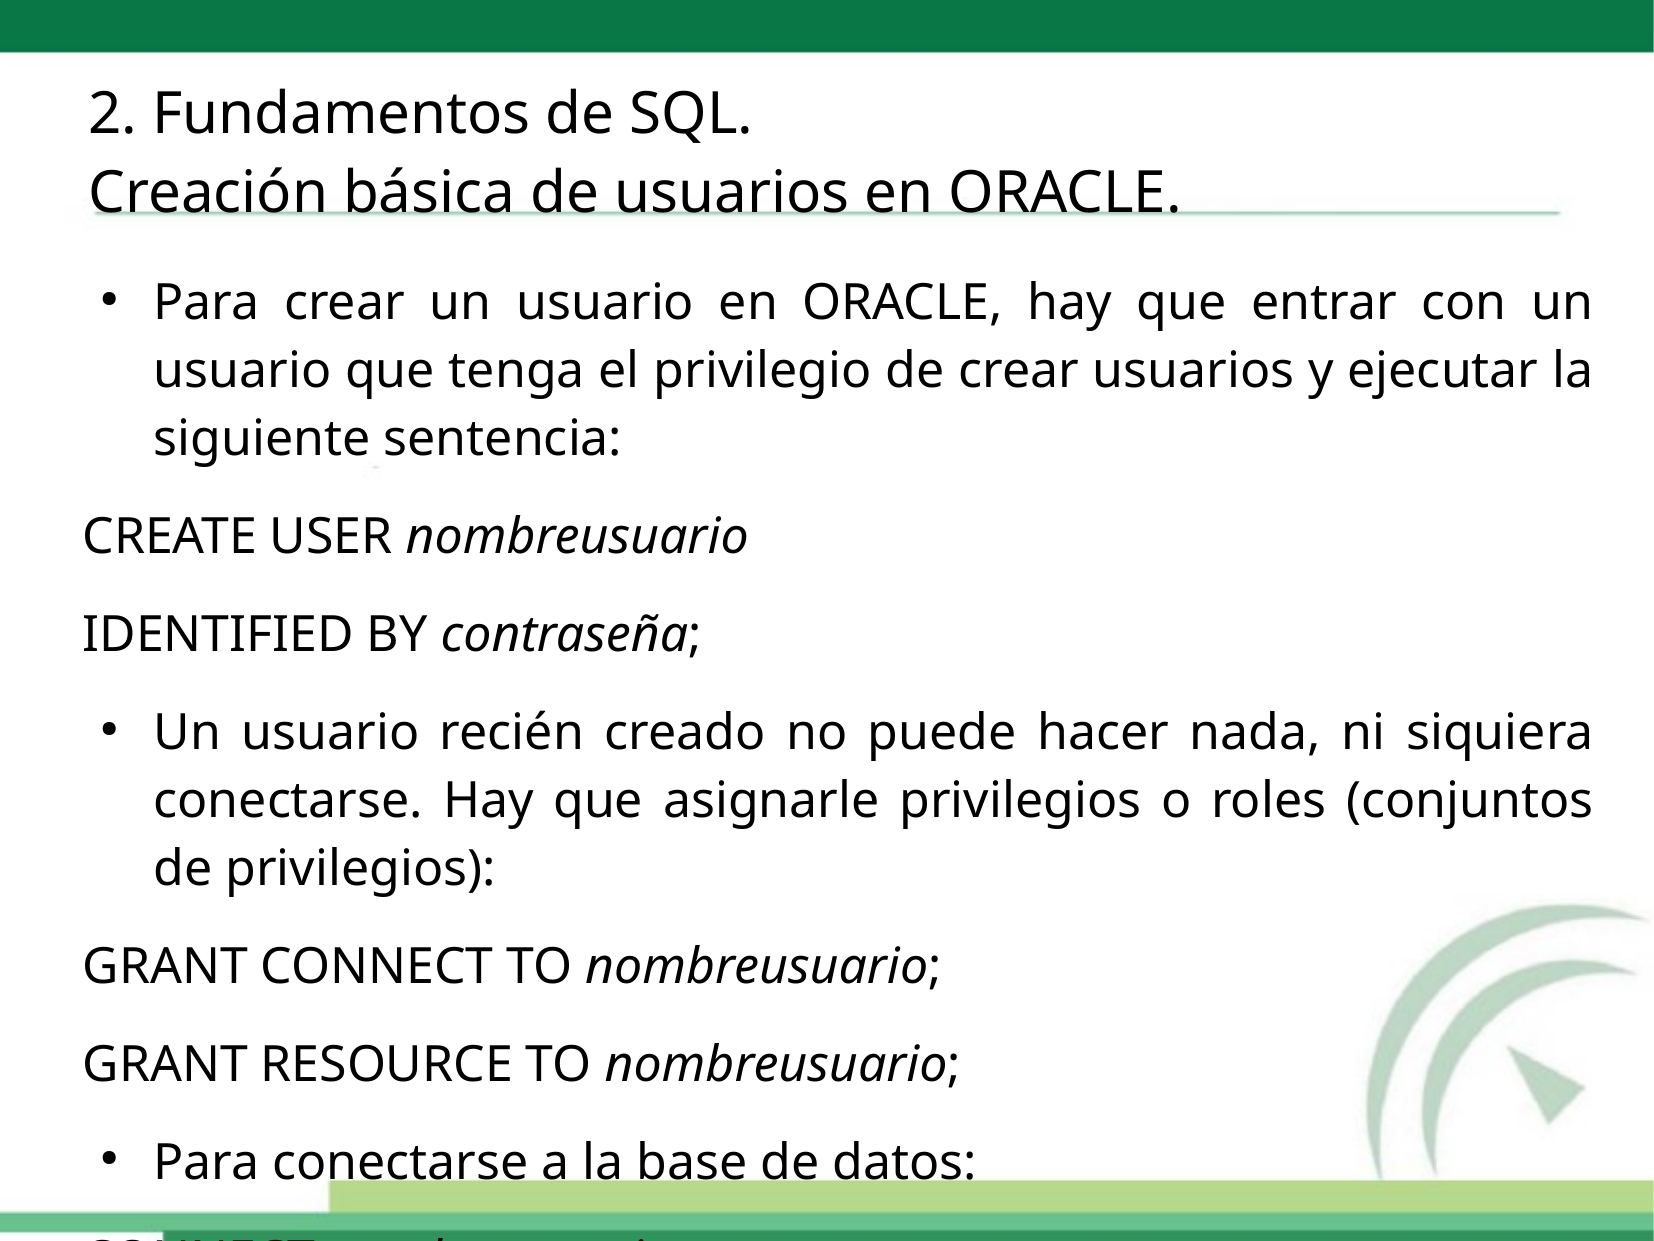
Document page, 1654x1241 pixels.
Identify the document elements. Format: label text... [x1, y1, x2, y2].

picture [0, 0, 1654, 1241]
title 2. Fundamentos de SQL. Creación básica de usuarios en ORACLE. [88, 46, 1577, 254]
list Para crear un usuario en ORACLE, hay que entrar con un usuario que tenga el privilegio de crear usuarios y ejecutar la siguiente sentencia: CREATE USER nombreusuario IDENTIFIED BY contraseña; Un usuario recién creado no puede hacer nada, ni siquiera conectarse. Hay que asignarle privilegios o roles (conjuntos de privilegios): GRANT CONNECT TO nombreusuario; GRANT RESOURCE TO nombreusuario; Para conectarse a la base de datos: CONNECT nombreusuario; [82, 265, 1595, 1172]
